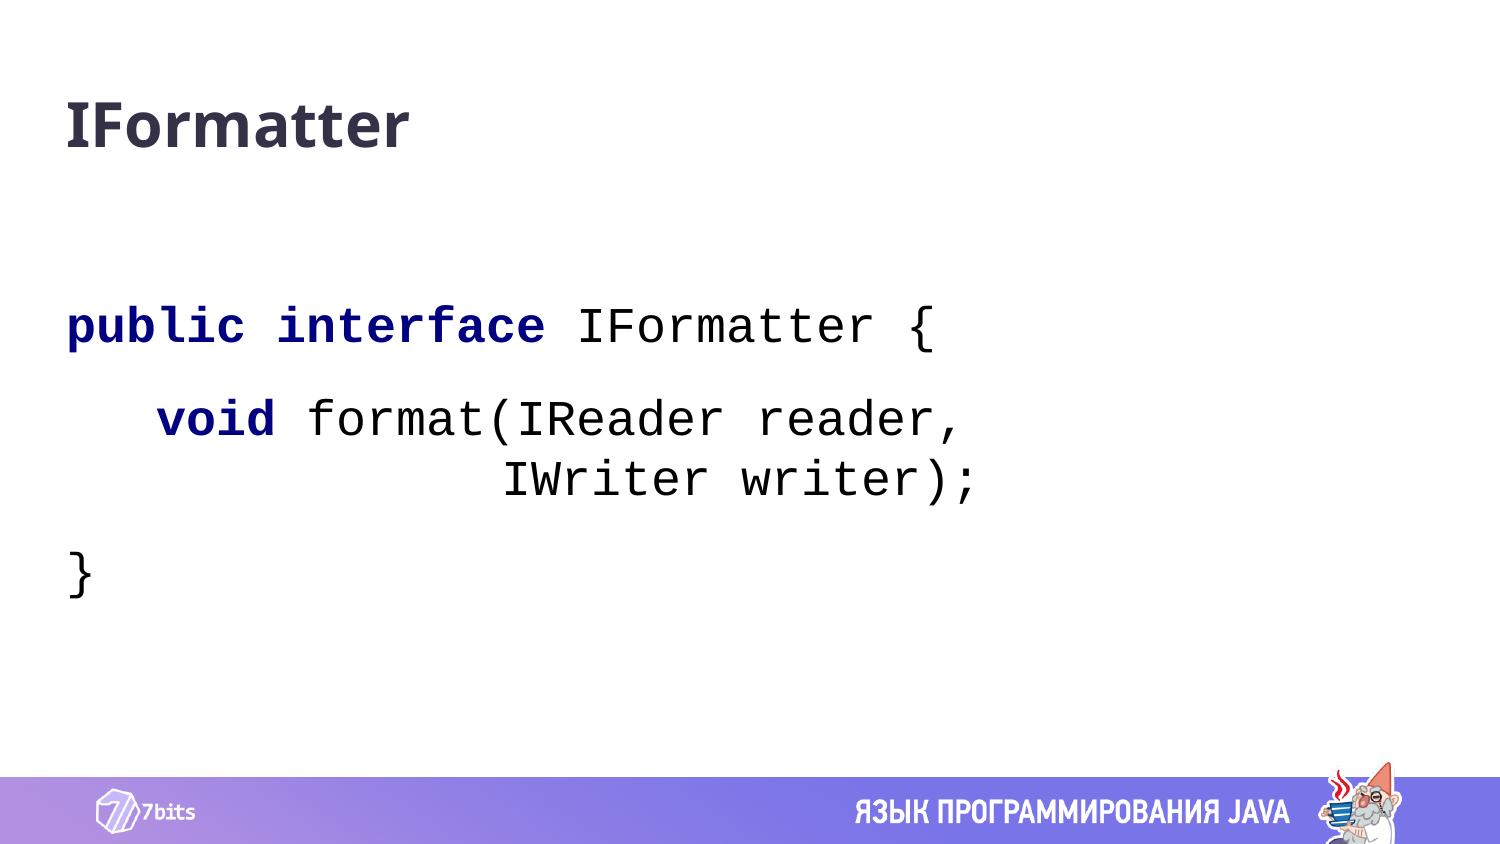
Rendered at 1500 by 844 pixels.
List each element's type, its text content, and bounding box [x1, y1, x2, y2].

title IFormatter [51, 69, 1449, 164]
list public interface IFormatter { void format(IReader reader, IWriter writer); } [51, 184, 1449, 745]
picture [0, 717, 1500, 844]
